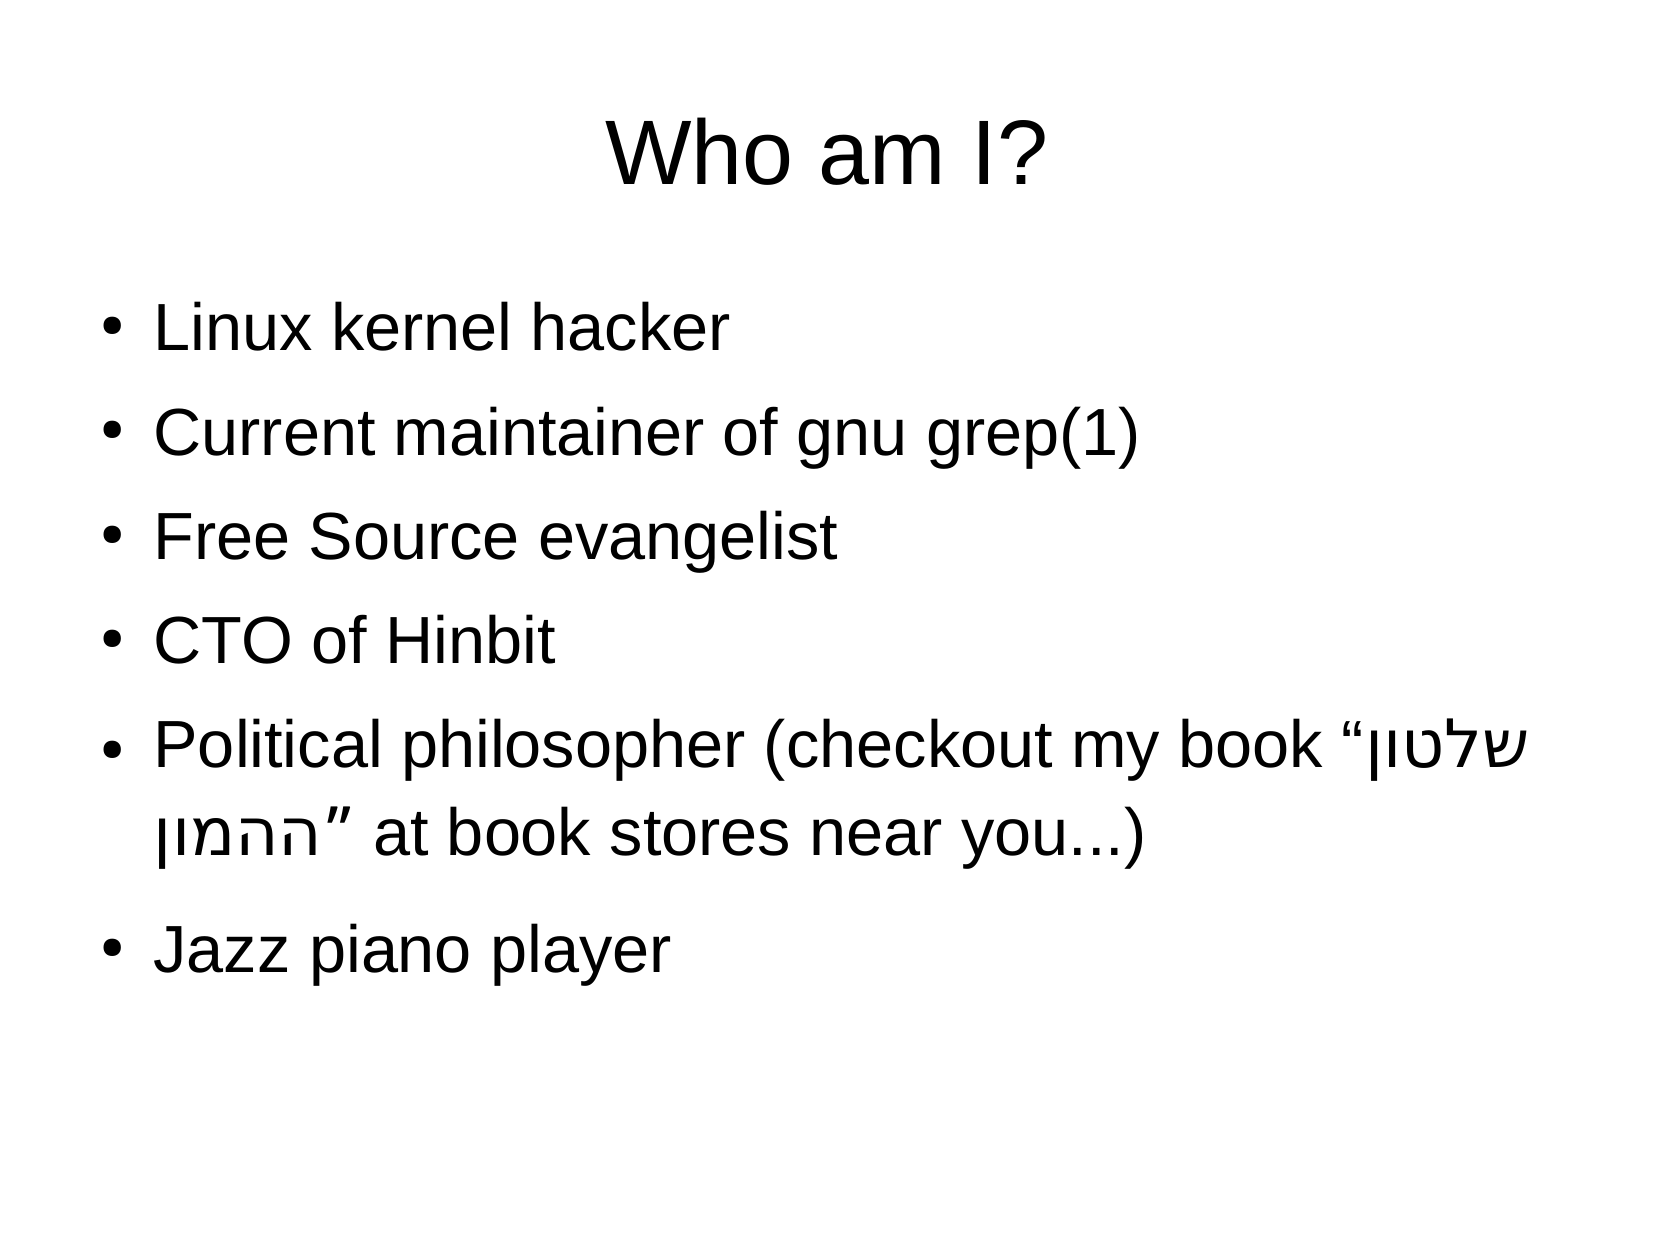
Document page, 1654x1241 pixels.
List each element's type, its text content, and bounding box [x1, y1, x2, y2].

title Who am I? [82, 49, 1571, 257]
list Linux kernel hacker Current maintainer of gnu grep(1) Free Source evangelist CTO of Hinbit Political philosopher (checkout my book “שלטון ההמון” at book stores near you...) Jazz piano player [82, 290, 1571, 1010]
